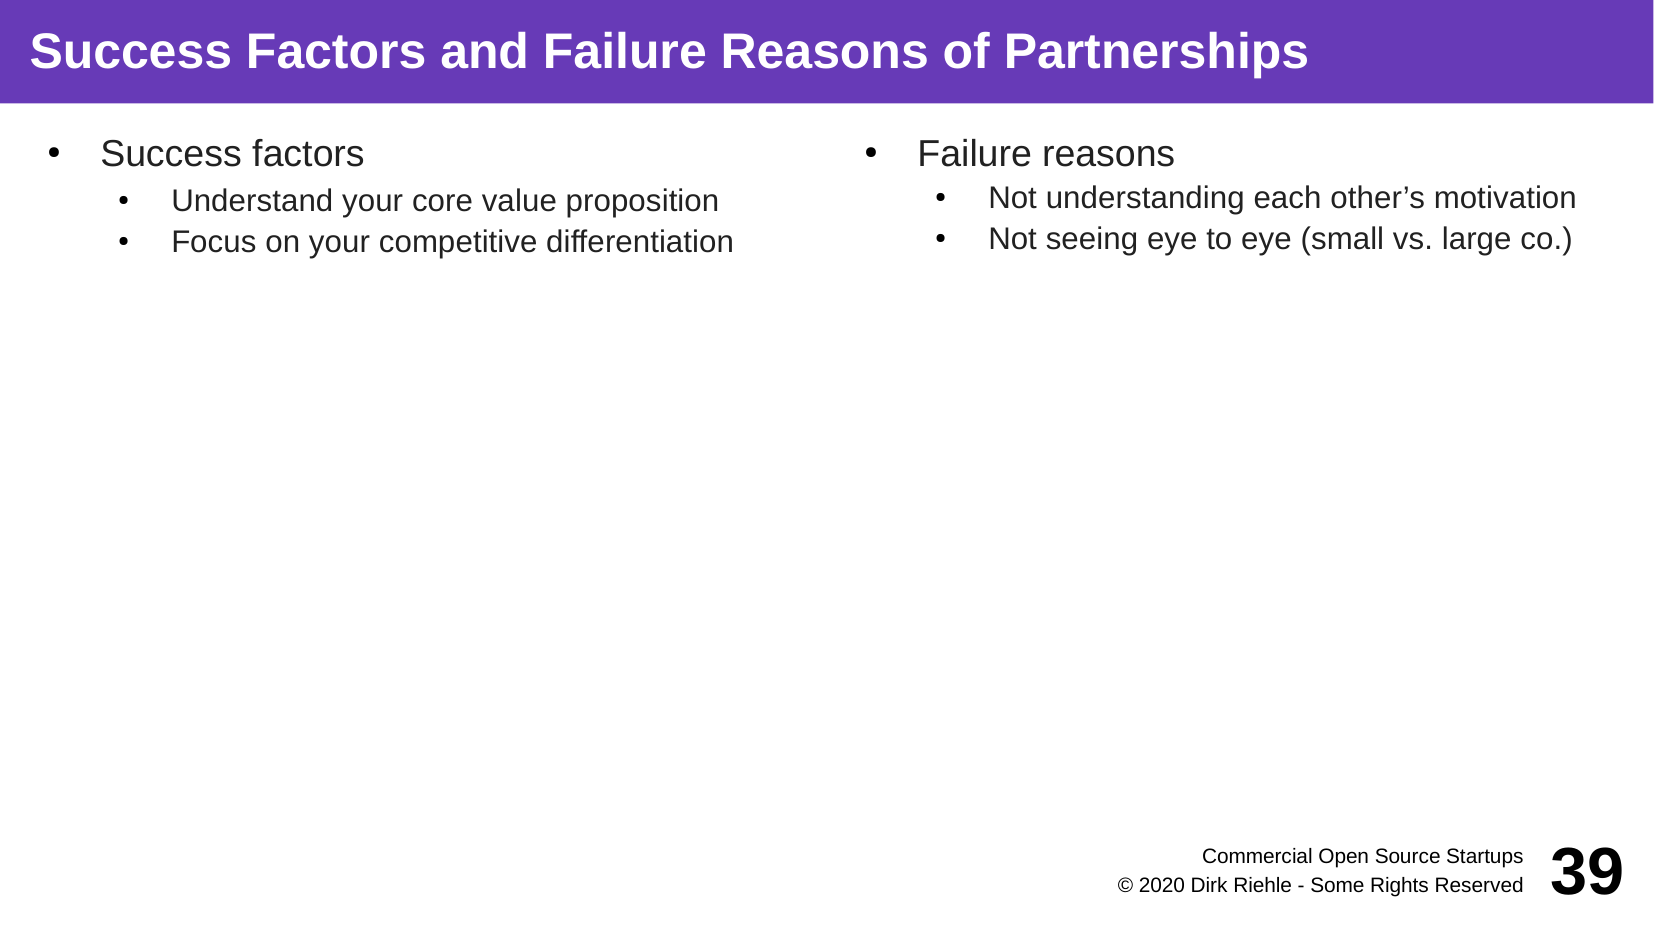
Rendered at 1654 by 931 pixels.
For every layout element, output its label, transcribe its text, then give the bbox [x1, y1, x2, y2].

list Success factors Understand your core value proposition Focus on your competitive differentiation [29, 132, 808, 813]
list Failure reasons Not understanding each other’s motivation Not seeing eye to eye (small vs. large co.) [846, 132, 1625, 813]
title Success Factors and Failure Reasons of Partnerships [0, 0, 1654, 104]
